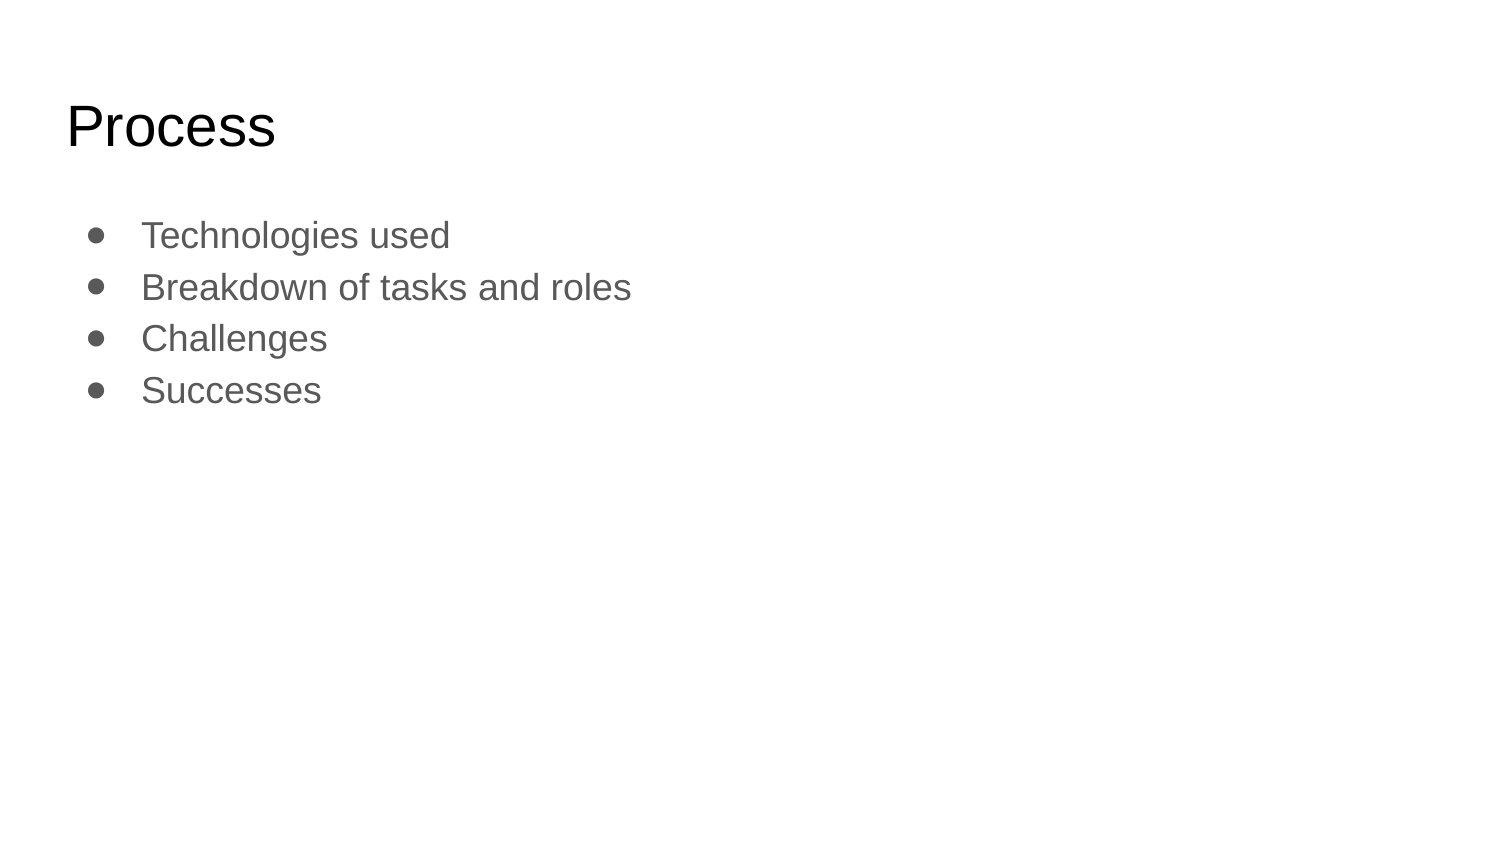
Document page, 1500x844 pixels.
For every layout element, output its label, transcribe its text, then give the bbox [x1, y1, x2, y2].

list Technologies used Breakdown of tasks and roles Challenges Successes [51, 189, 1449, 750]
title Process [51, 72, 1449, 167]
